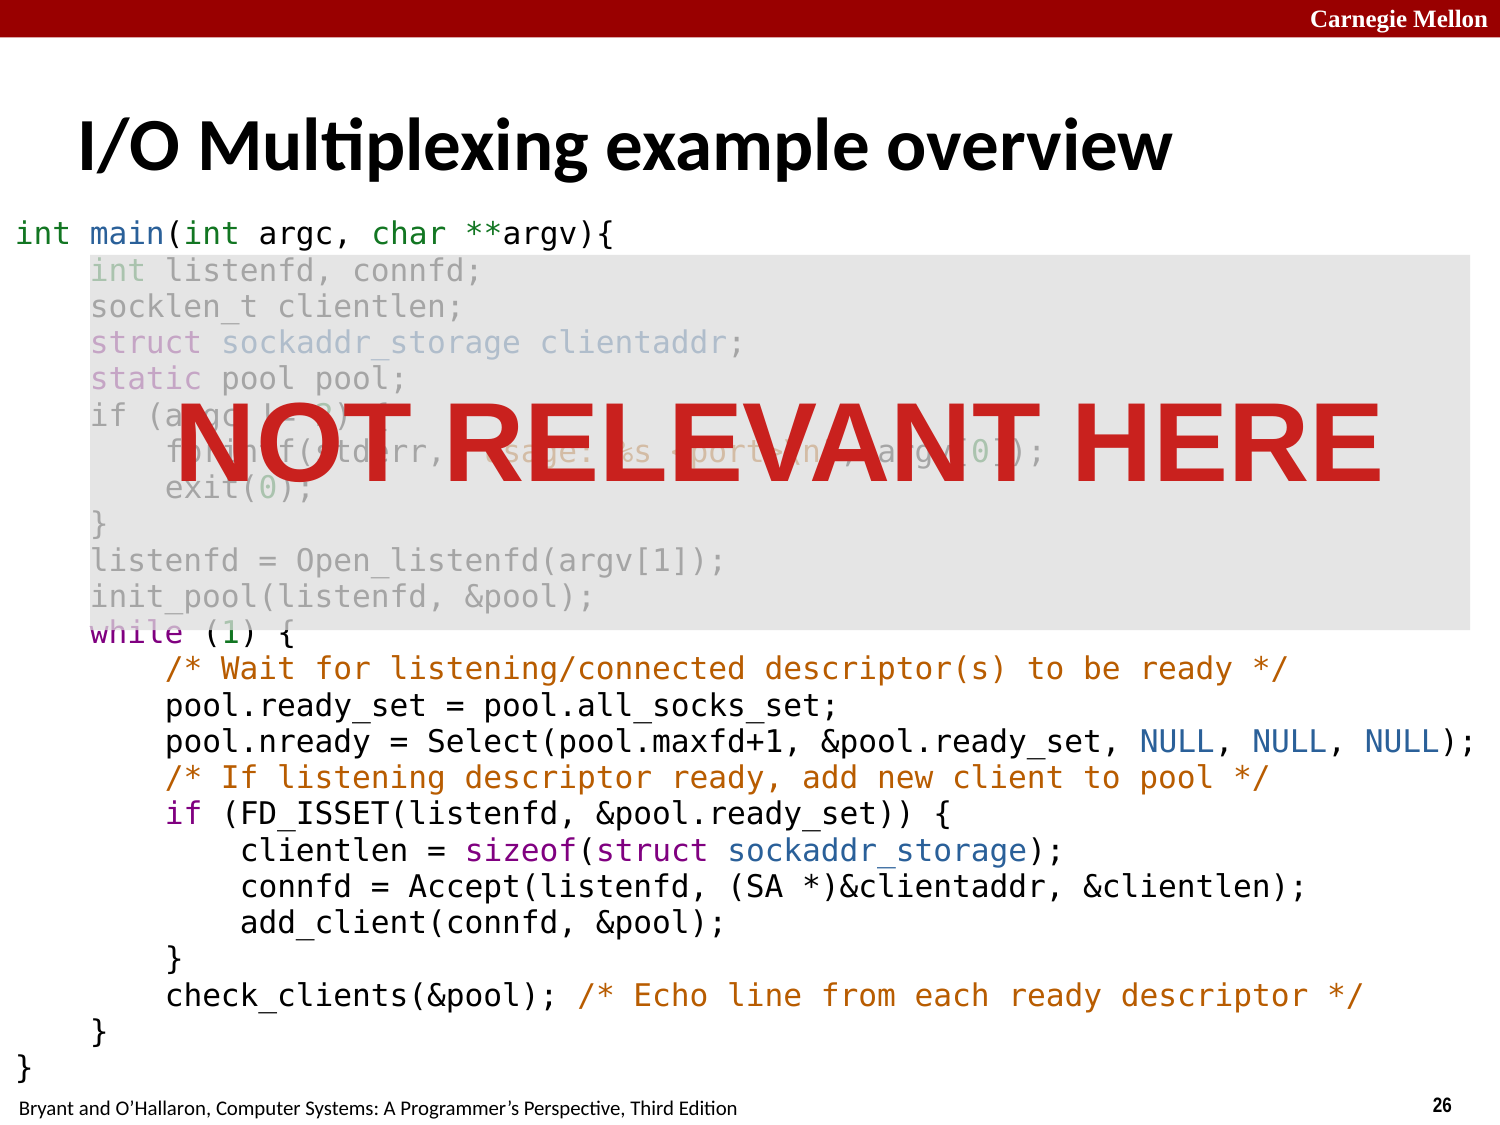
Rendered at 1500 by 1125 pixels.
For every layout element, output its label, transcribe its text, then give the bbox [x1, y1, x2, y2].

text_box NOT RELEVANT HERE [90, 254, 1471, 631]
text_box int main(int argc, char **argv){ int listenfd, connfd; socklen_t clientlen; struct sockaddr_storage clientaddr; static pool pool; if (argc != 2) { fprintf(stderr, "usage: %s <port>\n", argv[0]); exit(0); } listenfd = Open_listenfd(argv[1]); init_pool(listenfd, &pool); while (1) { /* Wait for listening/connected descriptor(s) to be ready */ pool.ready_set = pool.all_socks_set; pool.nready = Select(pool.maxfd+1, &pool.ready_set, NULL, NULL, NULL); /* If listening descriptor ready, add new client to pool */ if (FD_ISSET(listenfd, &pool.ready_set)) { clientlen = sizeof(struct sockaddr_storage); connfd = Accept(listenfd, (SA *)&clientaddr, &clientlen); add_client(connfd, &pool); } check_clients(&pool); /* Echo line from each ready descriptor */ } } [0, 208, 1500, 1125]
title I/O Multiplexing example overview [62, 93, 1337, 188]
